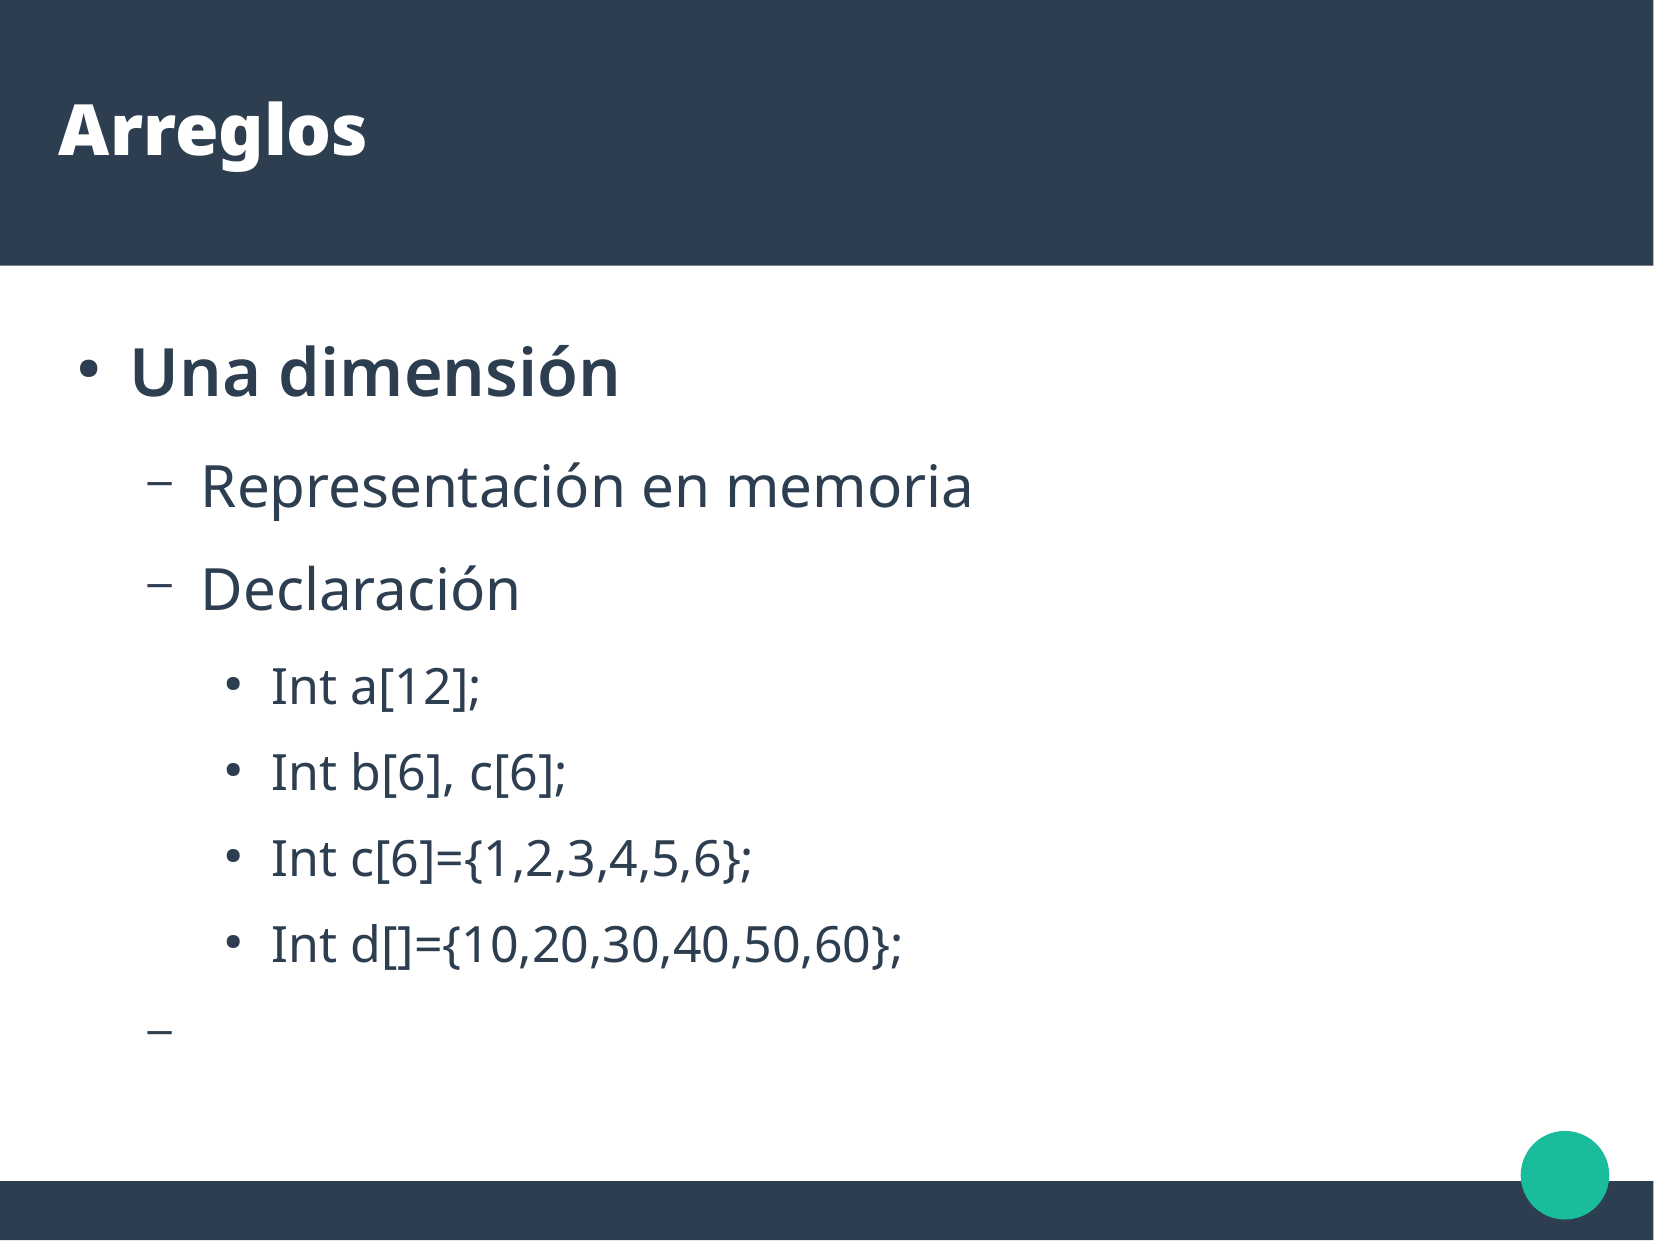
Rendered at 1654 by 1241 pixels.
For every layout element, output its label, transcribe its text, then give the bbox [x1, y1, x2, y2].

list Una dimensión Representación en memoria Declaración Int a[12]; Int b[6], c[6]; Int c[6]={1,2,3,4,5,6}; Int d[]={10,20,30,40,50,60}; [59, 324, 1595, 1152]
title Arreglos [59, 49, 1595, 207]
